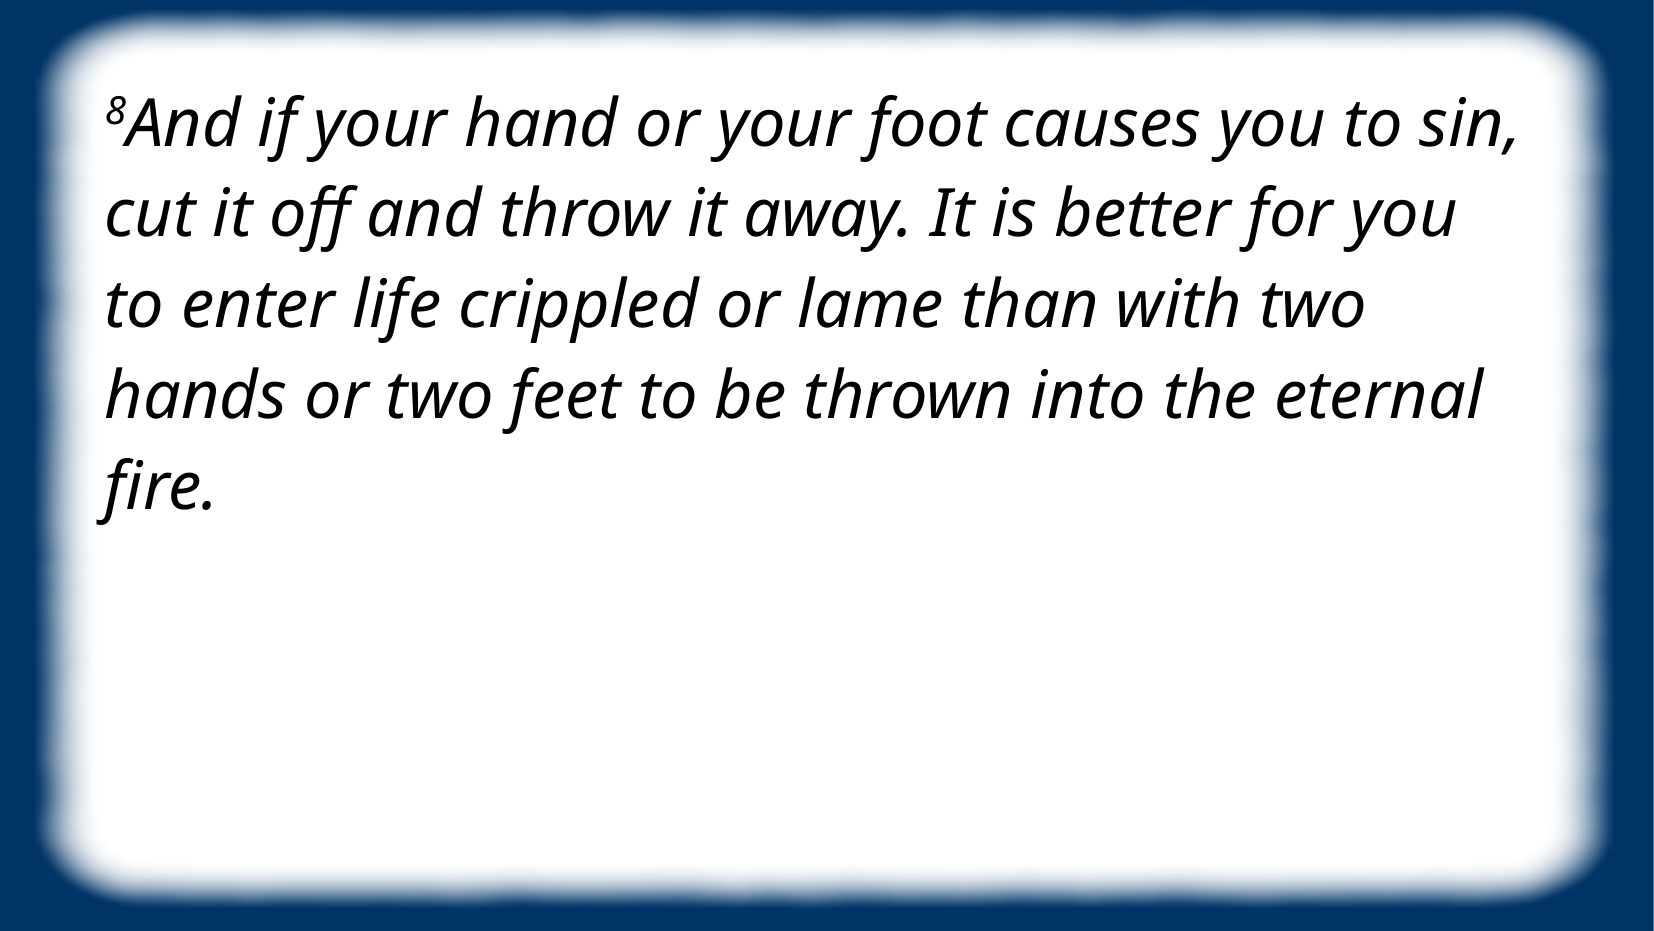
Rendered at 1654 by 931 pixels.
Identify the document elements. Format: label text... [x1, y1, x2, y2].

picture [0, 0, 1654, 931]
text_box 8And if your hand or your foot causes you to sin, cut it off and throw it away. It is better for you to enter life crippled or lame than with two hands or two feet to be thrown into the eternal fire. [90, 67, 1546, 552]
